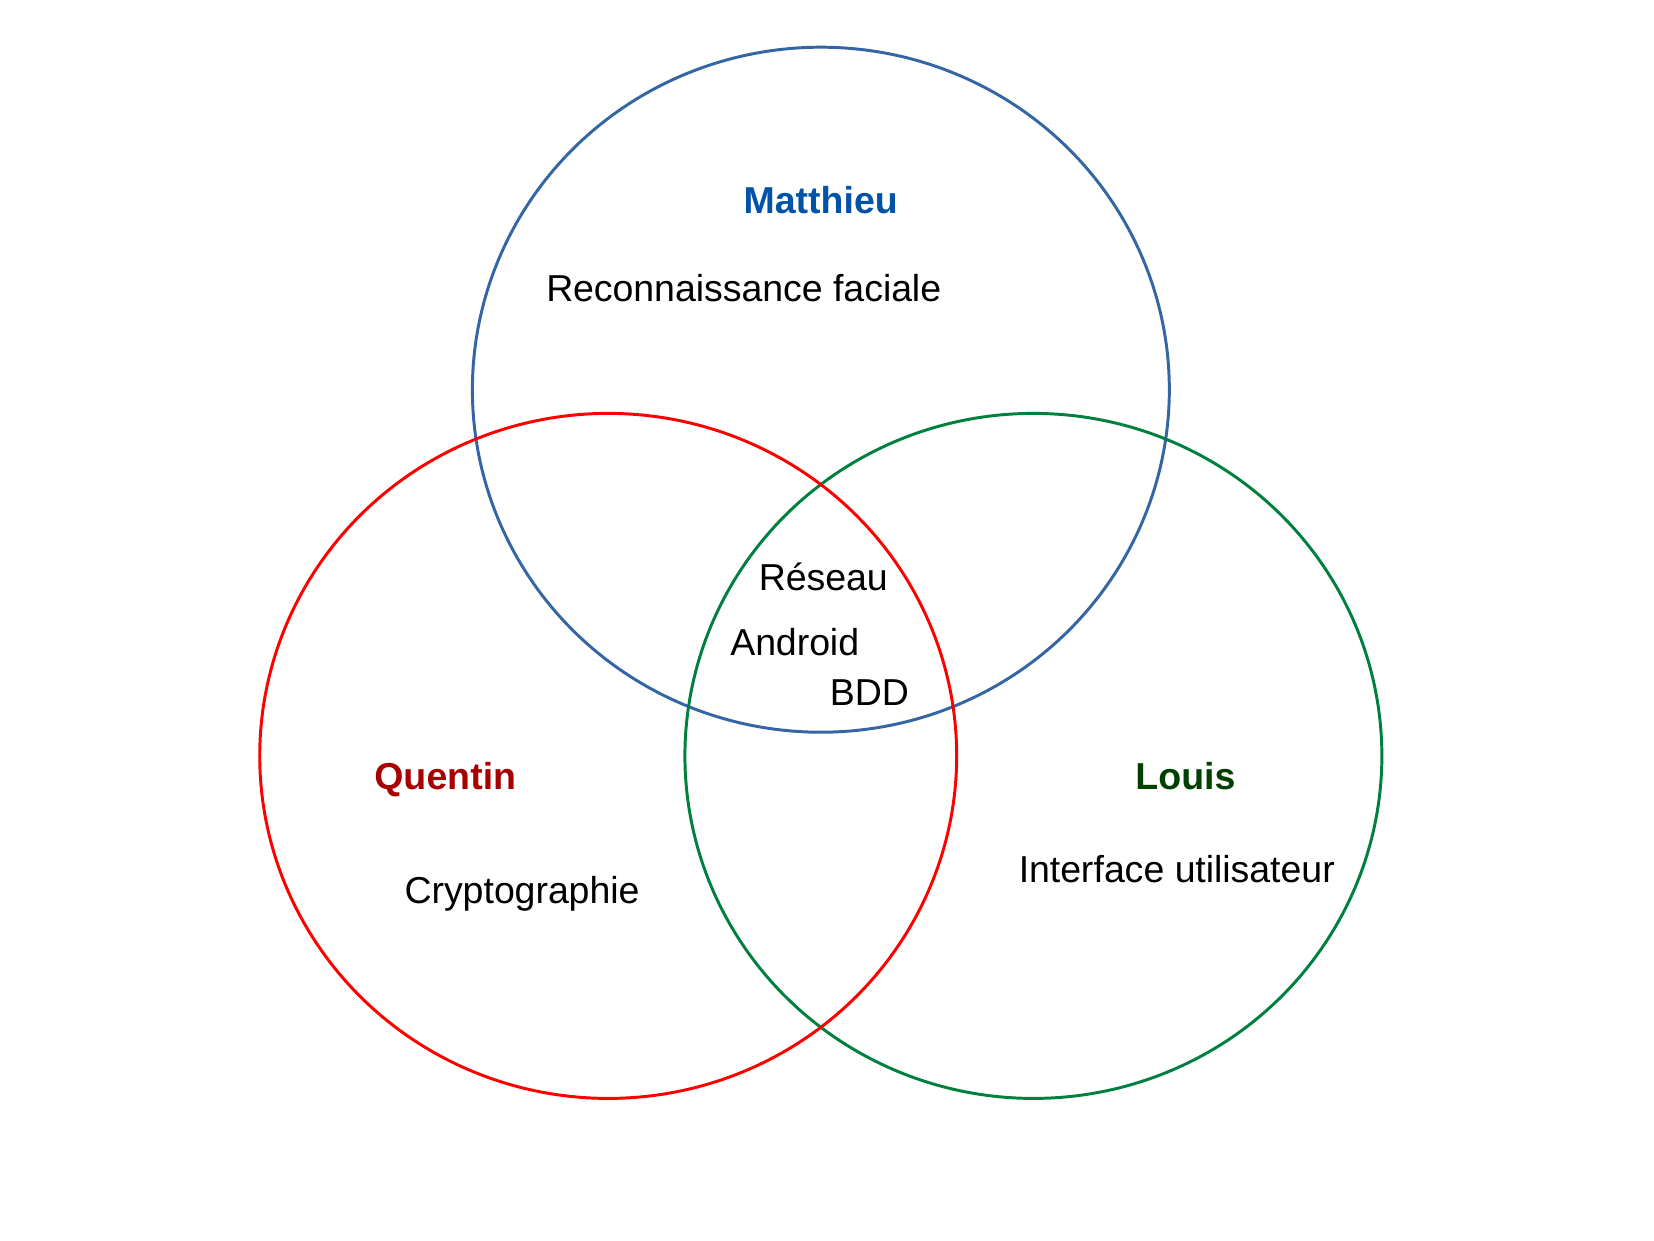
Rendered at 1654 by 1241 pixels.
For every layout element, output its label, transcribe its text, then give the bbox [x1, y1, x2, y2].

text_box Reconnaissance faciale [531, 259, 956, 317]
text_box Quentin [259, 413, 957, 1099]
text_box Matthieu [472, 47, 1170, 483]
text_box BDD [814, 664, 934, 721]
text_box Réseau [744, 548, 903, 606]
text_box Louis [821, 413, 1382, 1099]
text_box Interface utilisateur [1003, 841, 1350, 899]
text_box Android [715, 614, 875, 671]
text_box Cryptographie [389, 862, 655, 920]
